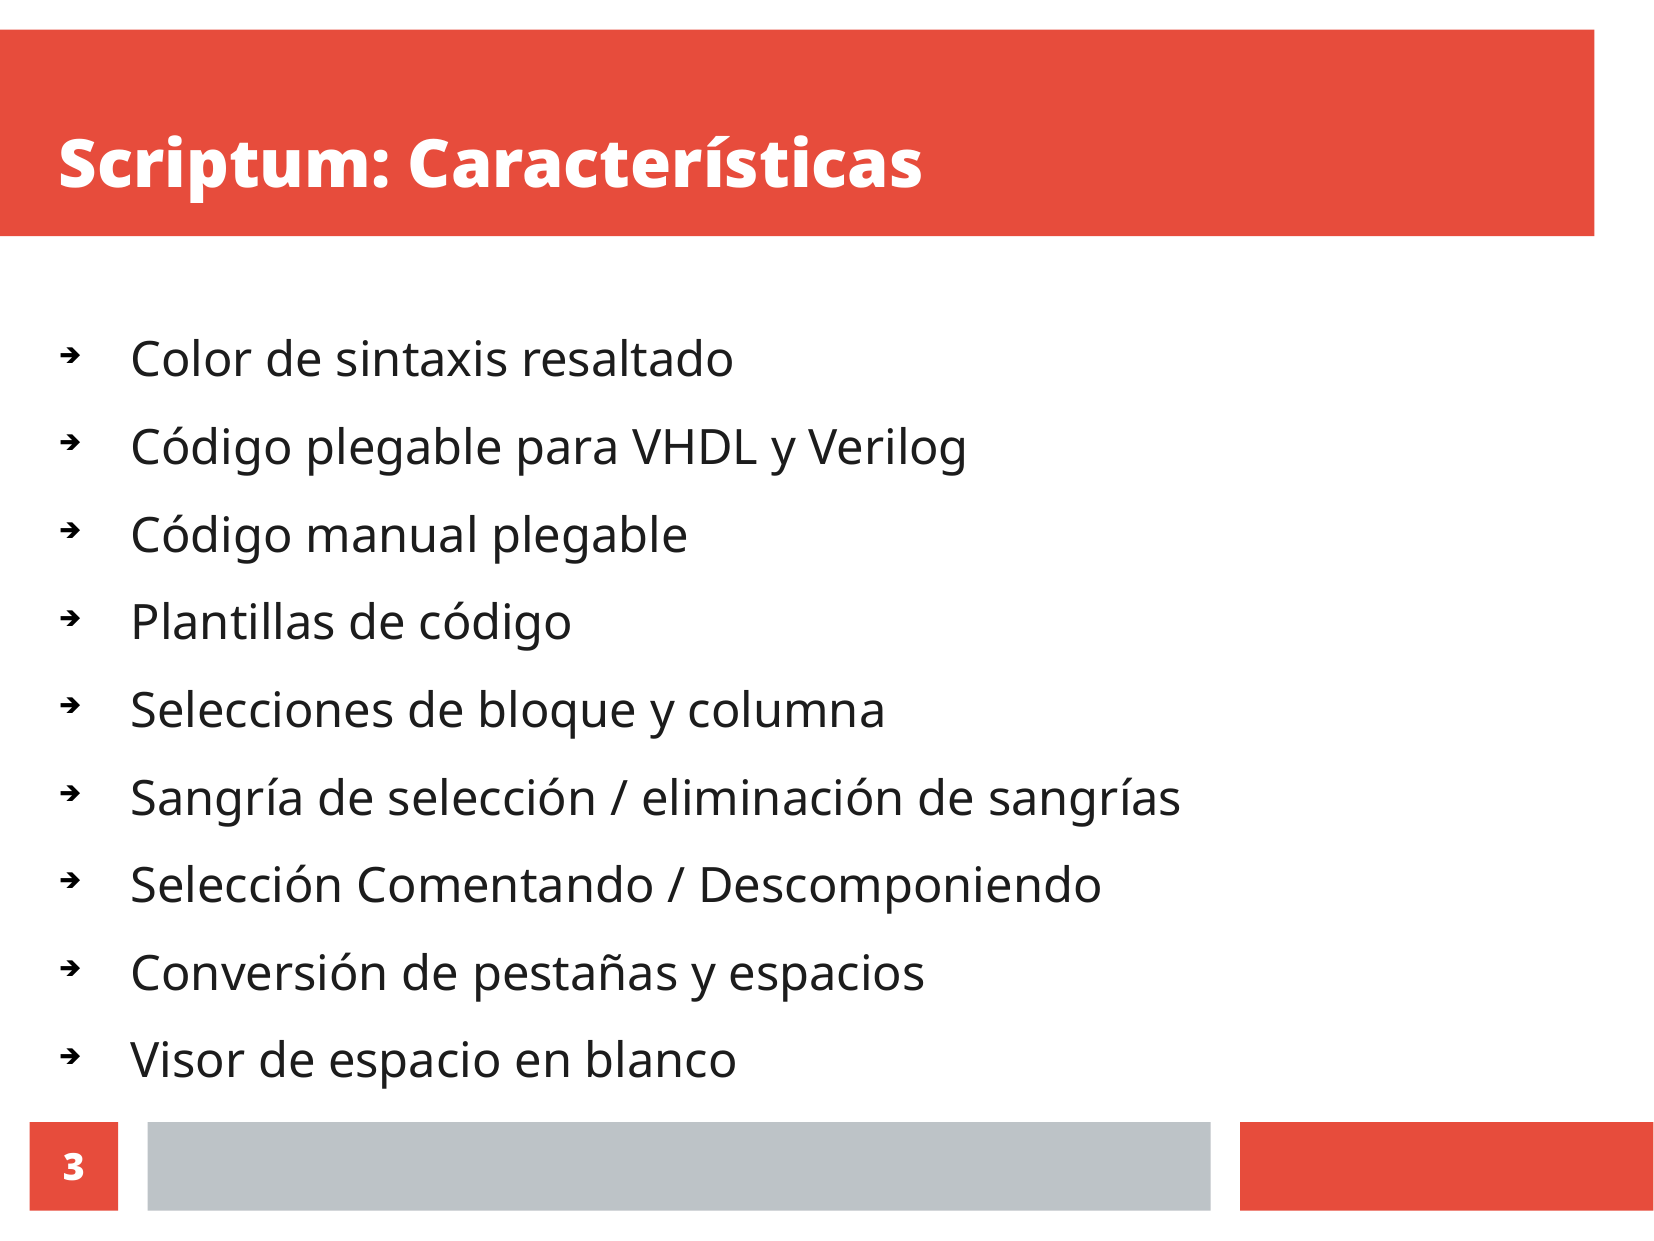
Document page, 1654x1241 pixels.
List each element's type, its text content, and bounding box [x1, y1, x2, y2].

list Color de sintaxis resaltado Código plegable para VHDL y Verilog Código manual plegable Plantillas de código Selecciones de bloque y columna Sangría de selección / eliminación de sangrías Selección Comentando / Descomponiendo Conversión de pestañas y espacios Visor de espacio en blanco [59, 324, 1565, 1093]
title Scriptum: Características [59, 59, 1595, 207]
